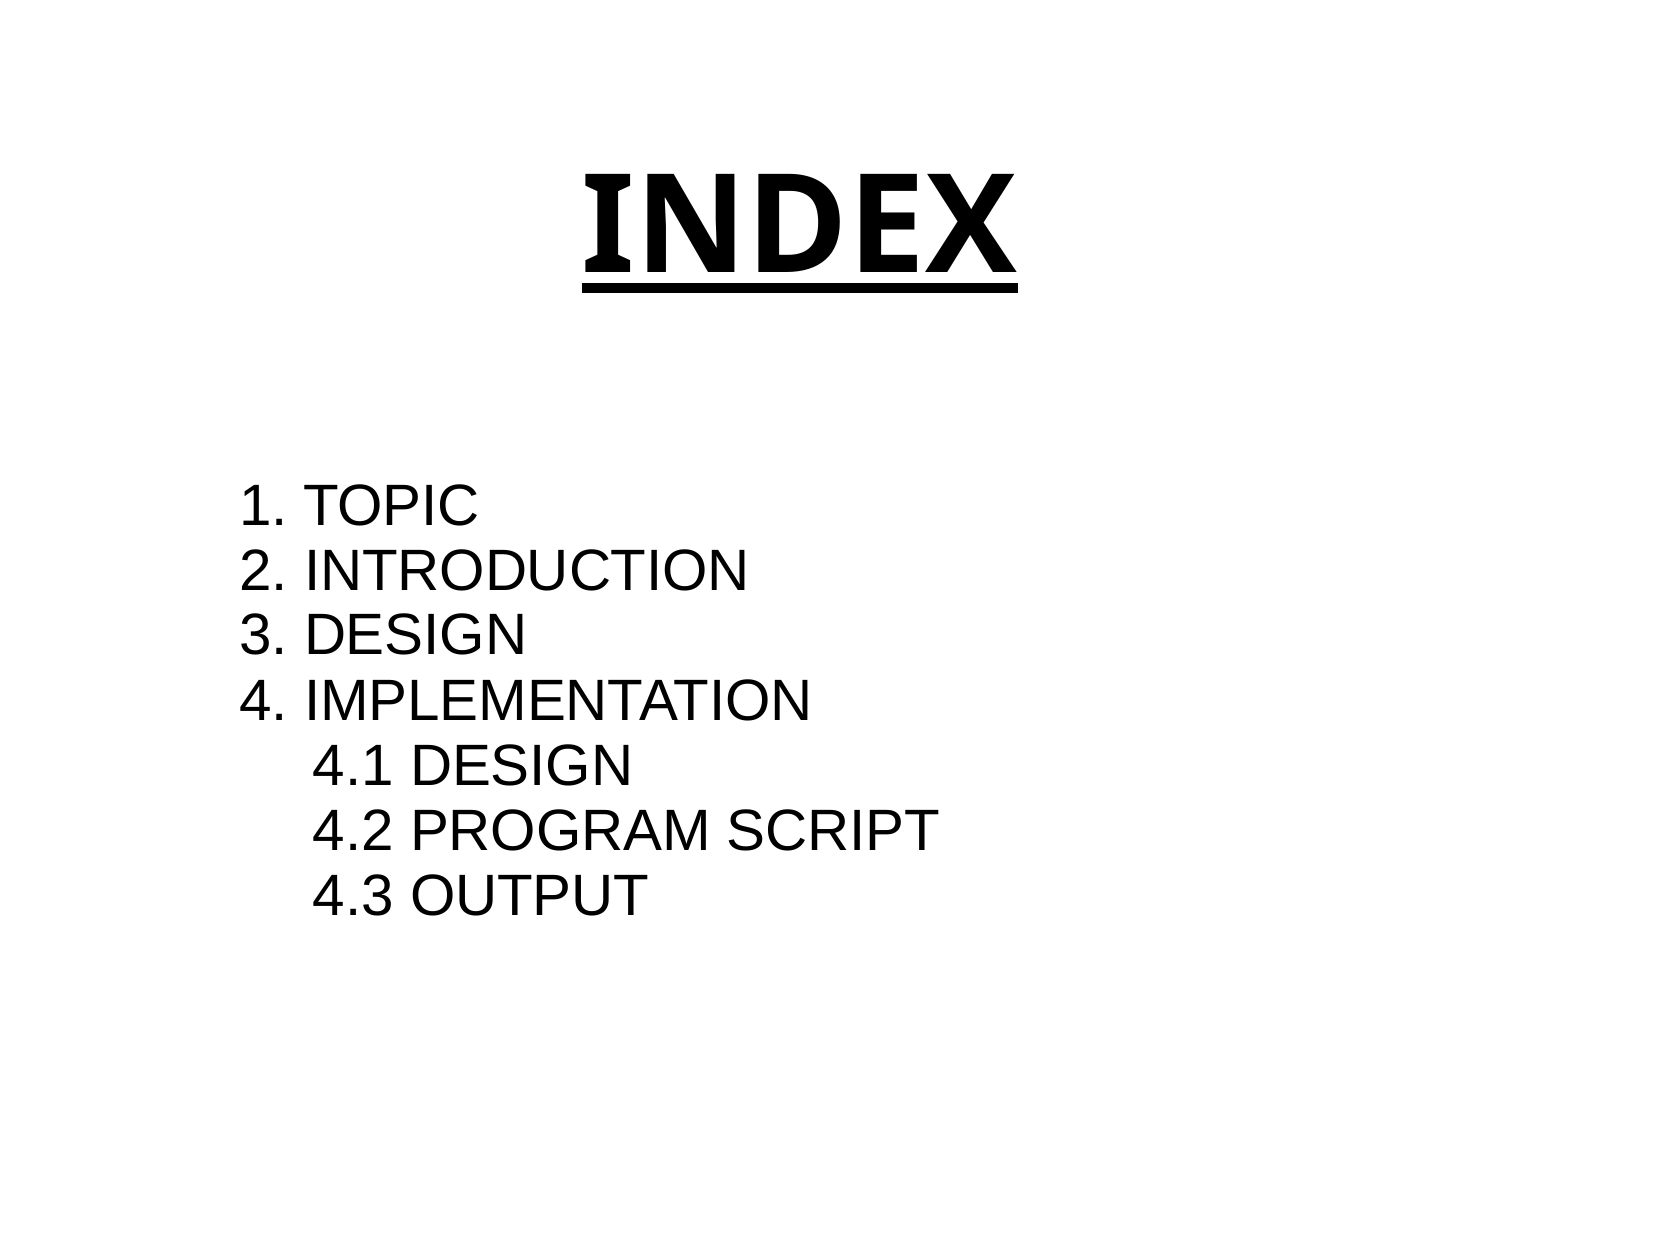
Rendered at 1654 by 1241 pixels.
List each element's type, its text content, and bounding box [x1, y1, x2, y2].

text_box 1. TOPIC 2. INTRODUCTION 3. DESIGN 4. IMPLEMENTATION 4.1 DESIGN 4.2 PROGRAM SCRIPT 4.3 OUTPUT [224, 464, 1229, 981]
text_box INDEX [566, 118, 1017, 372]
